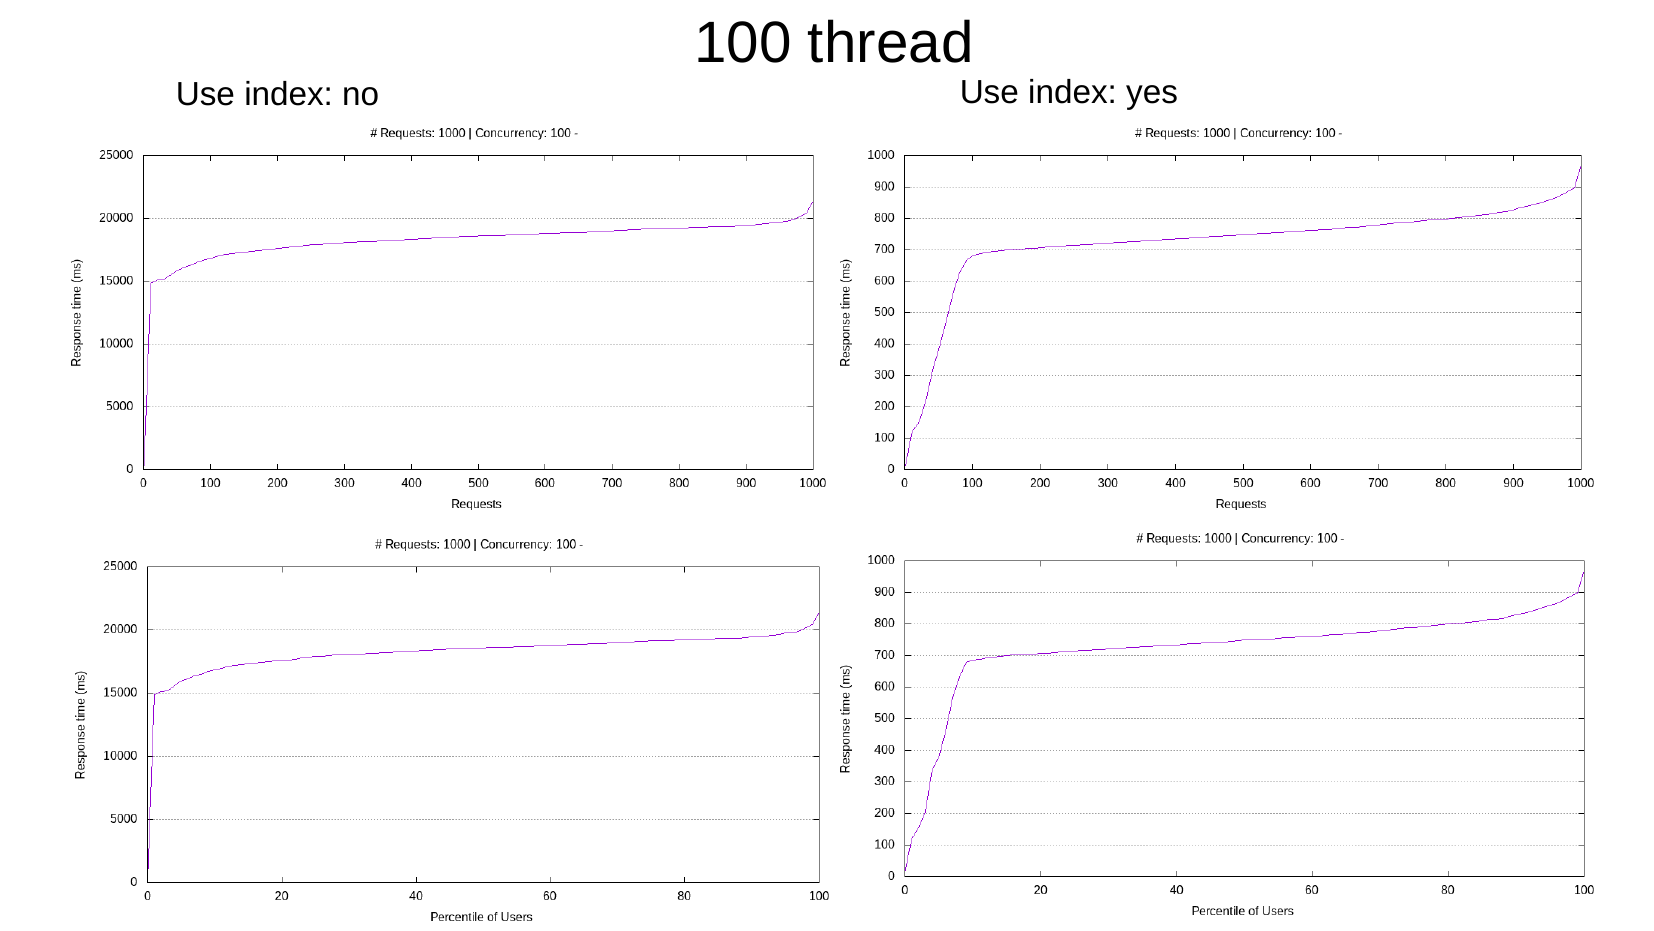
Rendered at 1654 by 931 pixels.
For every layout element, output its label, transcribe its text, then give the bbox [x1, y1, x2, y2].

picture [840, 128, 1594, 511]
title 100 thread [90, 0, 1579, 121]
text_box Use index: yes [945, 66, 1264, 128]
picture [71, 128, 826, 511]
picture [75, 539, 829, 922]
picture [840, 533, 1594, 916]
list Use index: no [105, 75, 503, 128]
